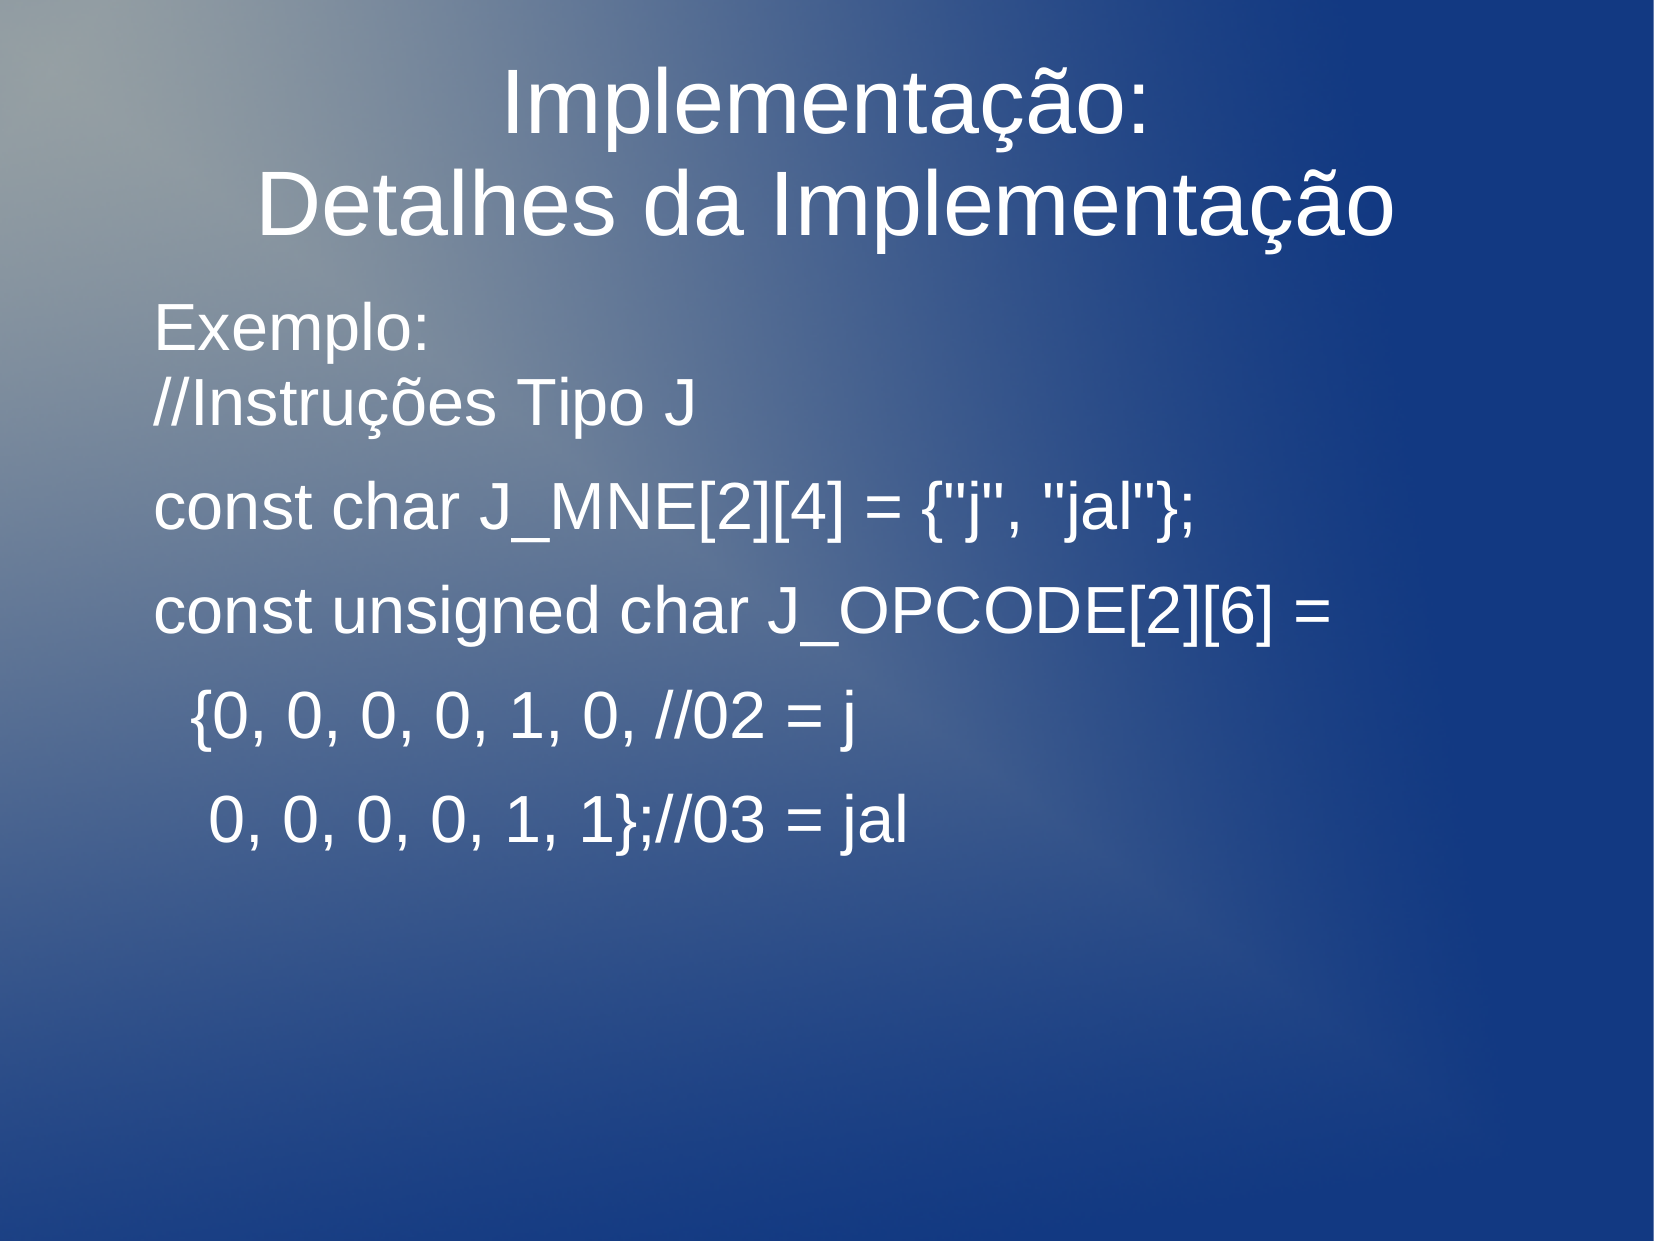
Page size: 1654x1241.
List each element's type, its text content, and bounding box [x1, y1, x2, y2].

picture [0, 0, 1654, 1241]
title Implementação: Detalhes da Implementação [82, 49, 1571, 257]
list Exemplo: //Instruções Tipo J const char J_MNE[2][4] = {"j", "jal"}; const unsigned char J_OPCODE[2][6] = {0, 0, 0, 0, 1, 0, //02 = j 0, 0, 0, 0, 1, 1};//03 = jal [82, 290, 1571, 1010]
